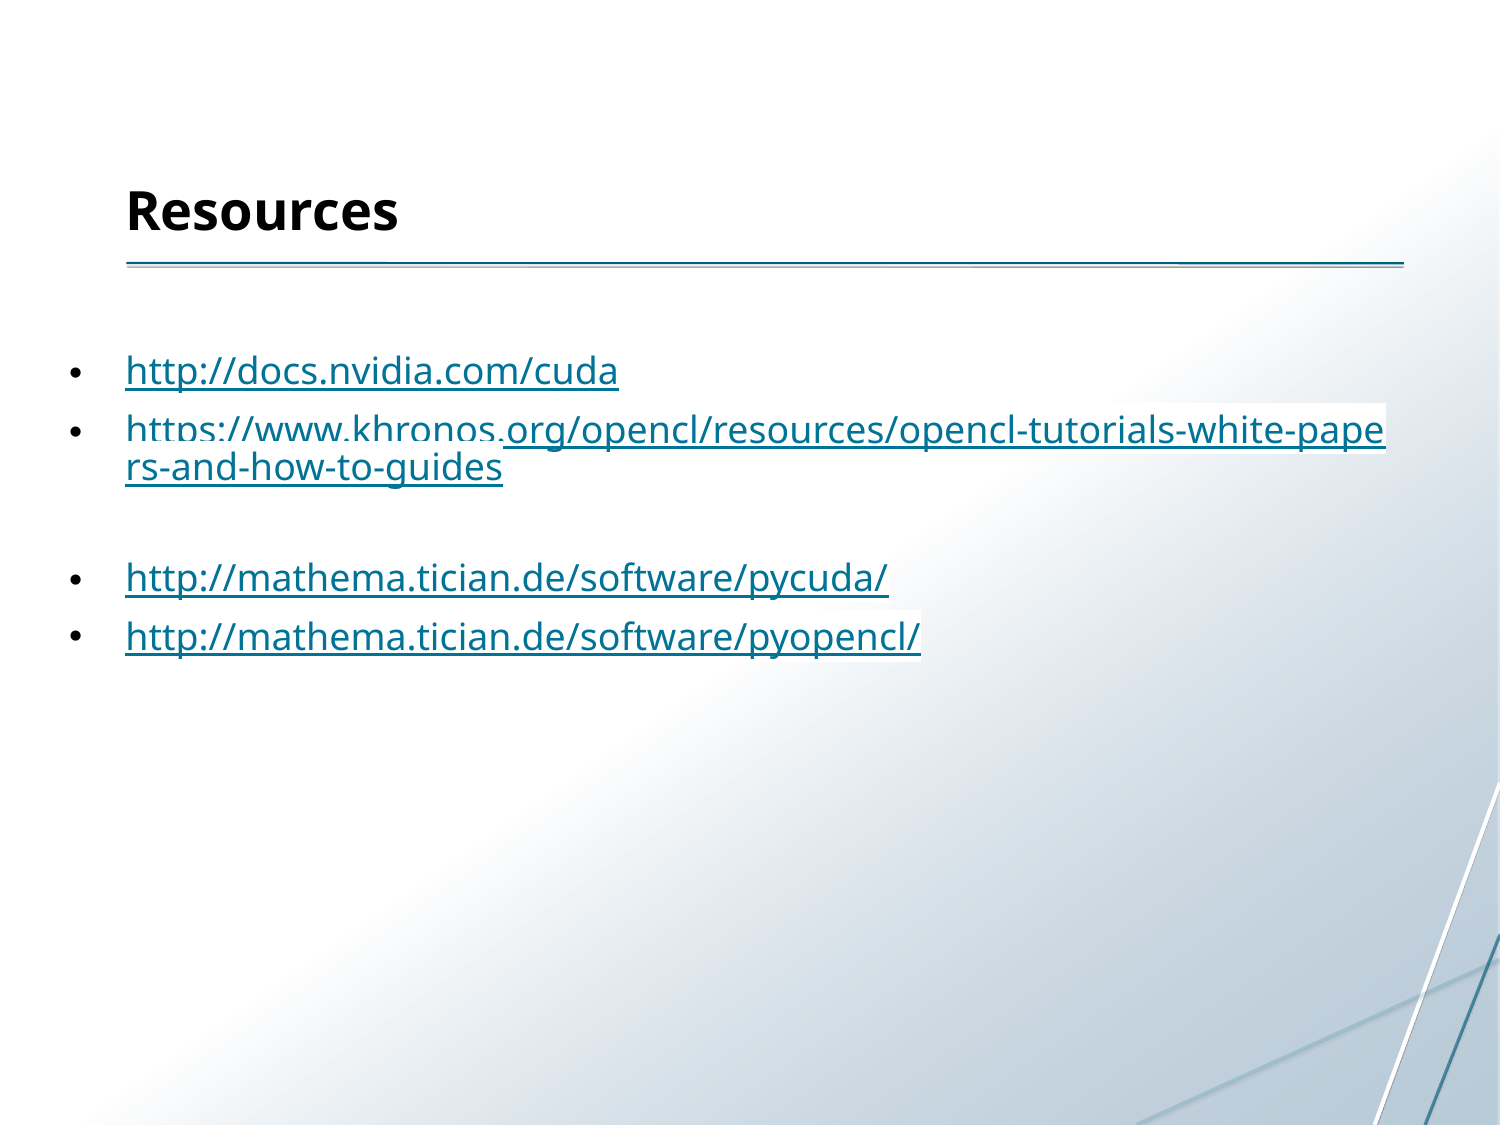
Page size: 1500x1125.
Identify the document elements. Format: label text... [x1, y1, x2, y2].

list http://docs.nvidia.com/cuda https://www.khronos.org/opencl/resources/opencl-tutorials-white-papers-and-how-to-guides http://mathema.tician.de/software/pycuda/ http://mathema.tician.de/software/pyopencl/ [54, 287, 1404, 1005]
title Resources [109, 49, 1403, 249]
